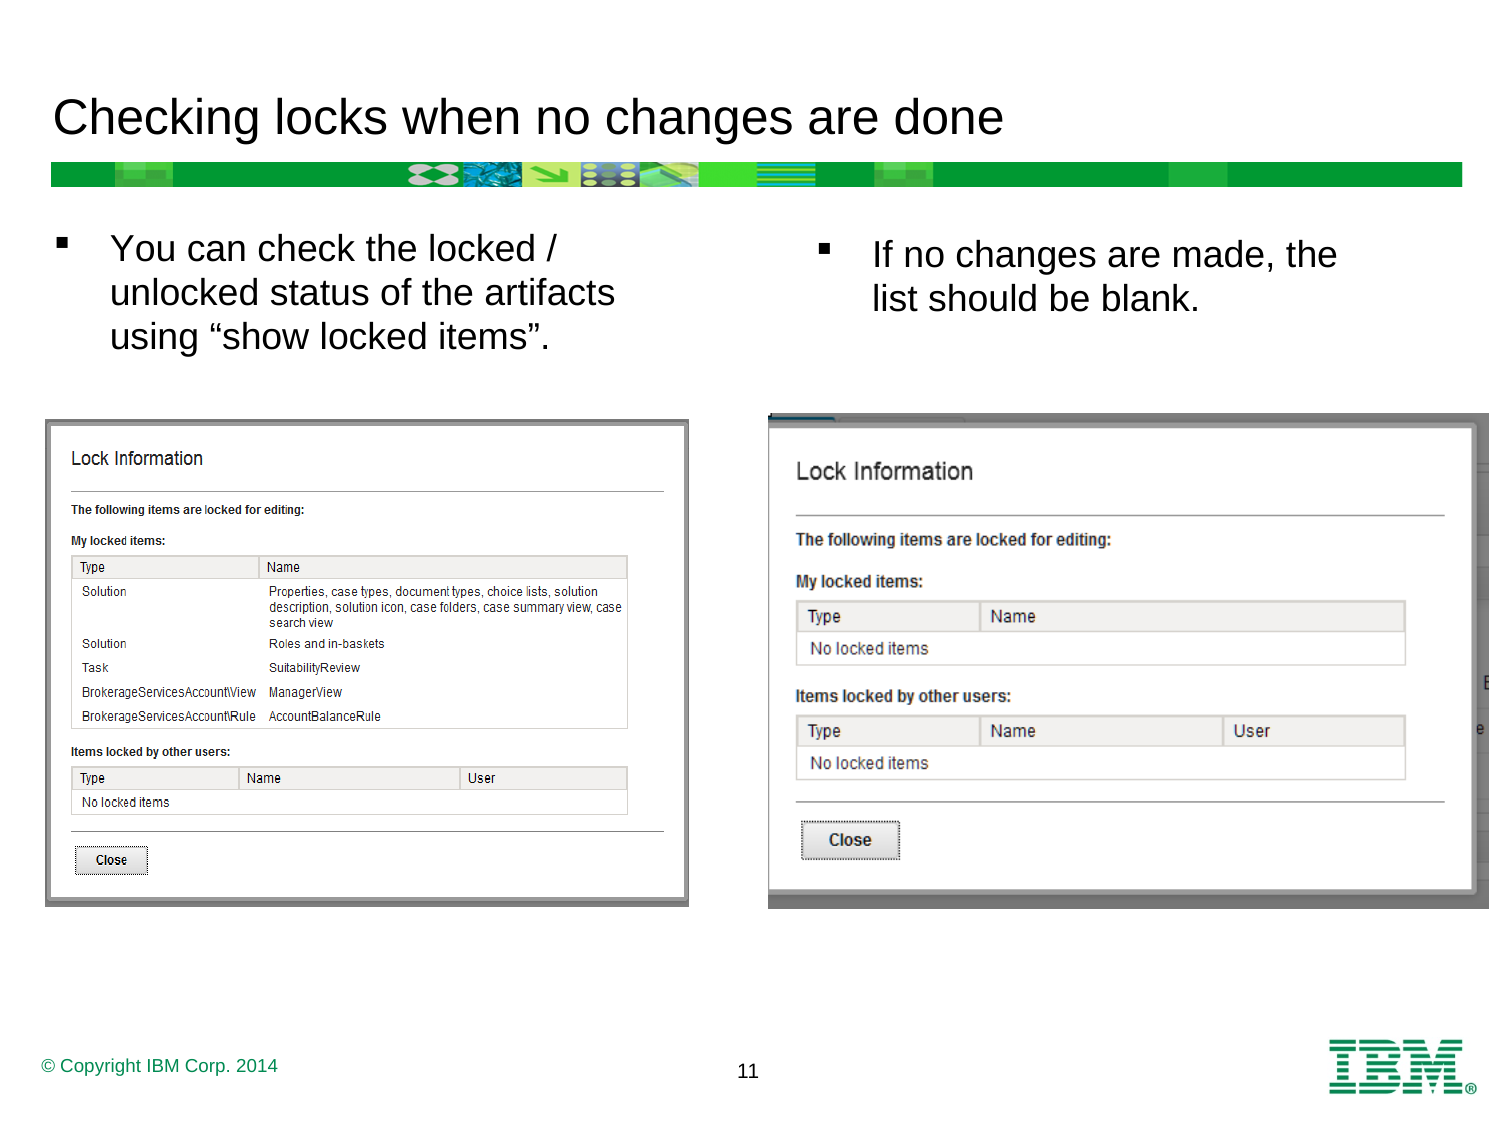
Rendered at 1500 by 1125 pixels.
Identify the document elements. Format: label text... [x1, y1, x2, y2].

list If no changes are made, the list should be blank. [759, 230, 1390, 974]
picture [50, 161, 1463, 189]
list You can check the locked / unlocked status of the artifacts using “show locked items”. [0, 224, 658, 968]
title Checking locks when no changes are done [37, 45, 1388, 188]
picture [1390, 413, 1489, 909]
picture [45, 419, 689, 907]
picture [1327, 1037, 1479, 1096]
